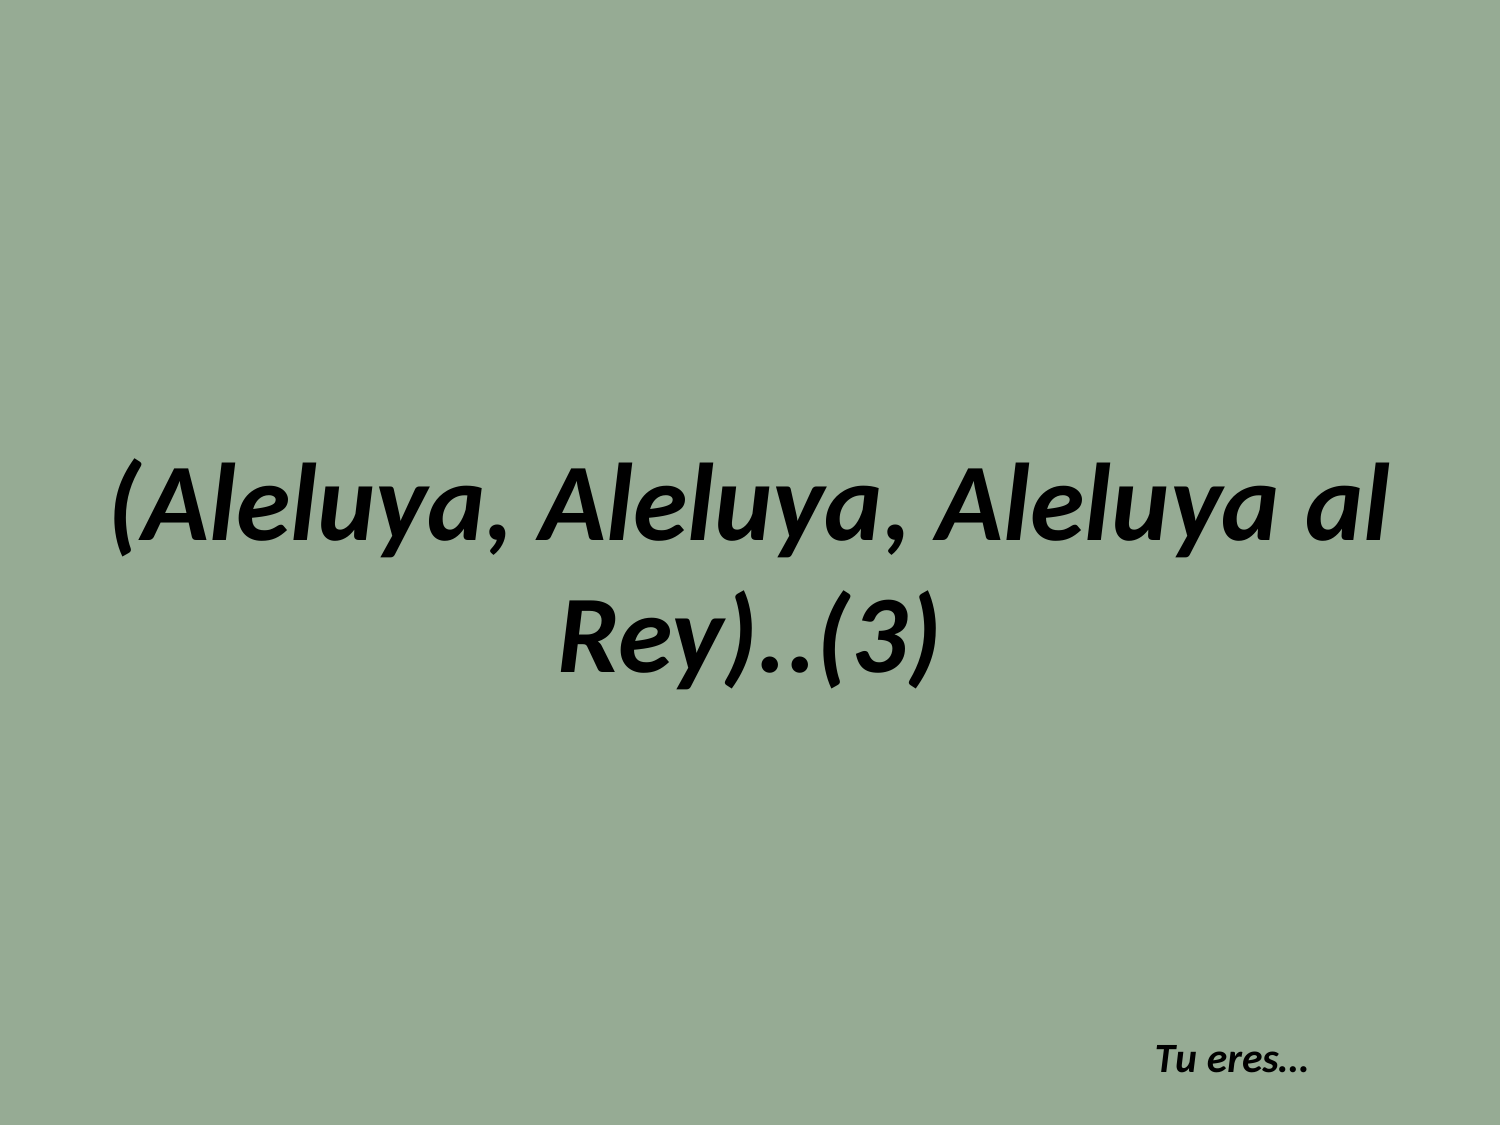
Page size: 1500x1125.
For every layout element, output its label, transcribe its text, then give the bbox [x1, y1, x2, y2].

title (Aleluya, Aleluya, Aleluya al Rey)..(3) [75, 468, 1426, 657]
text_box Tu eres… [1139, 1023, 1459, 1089]
